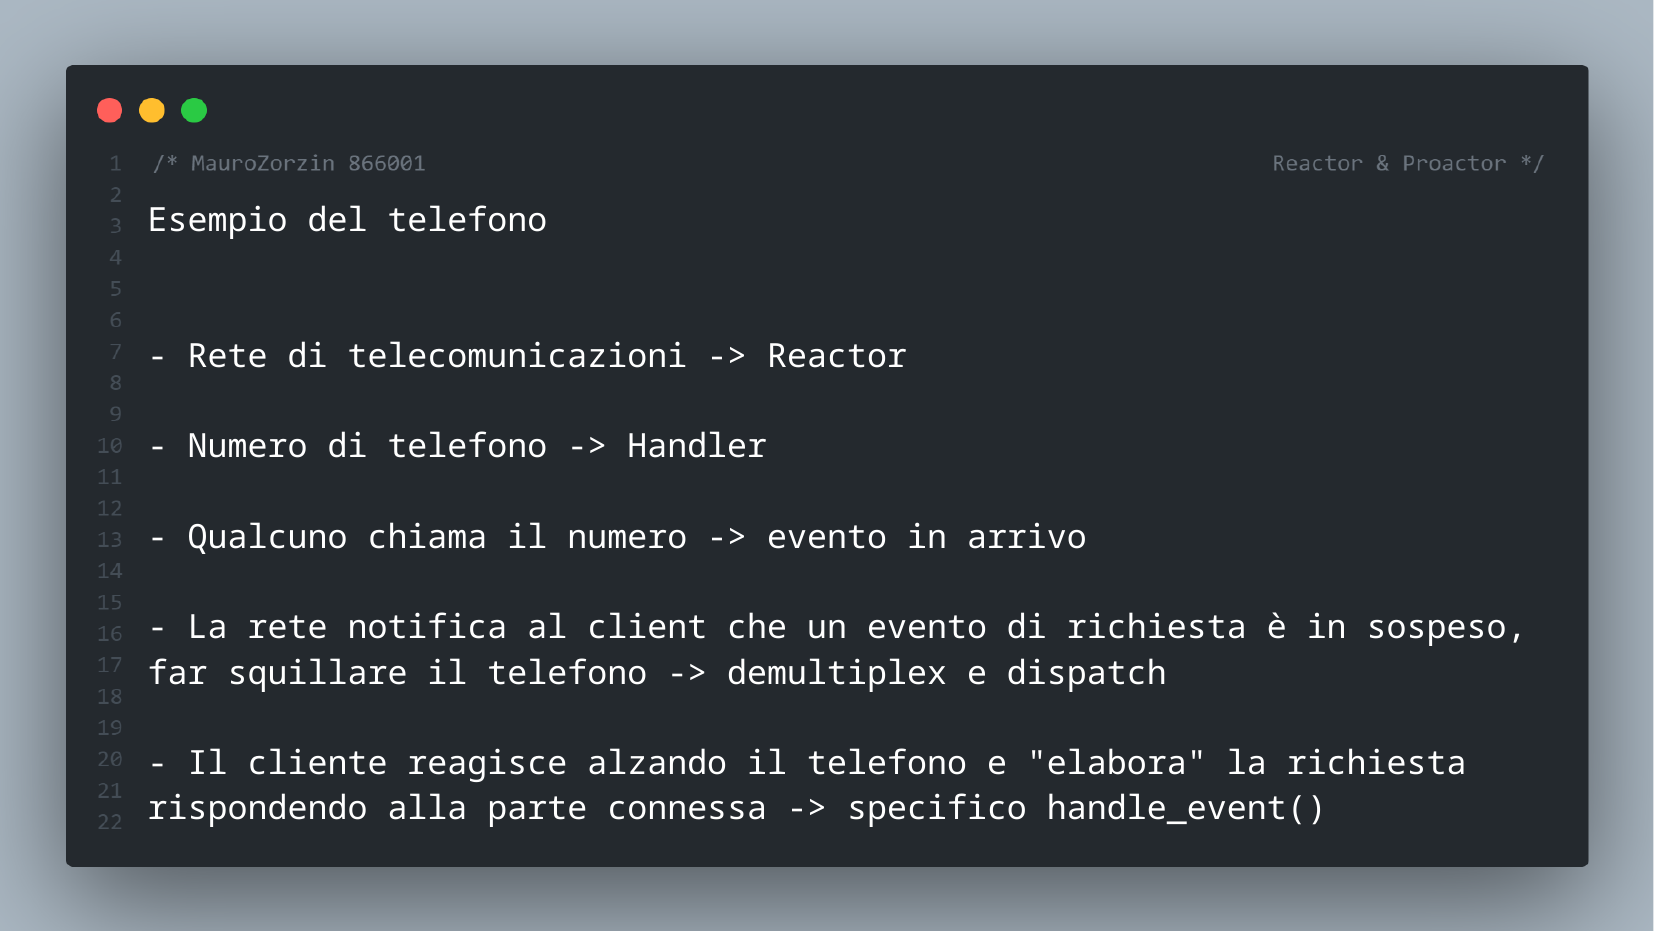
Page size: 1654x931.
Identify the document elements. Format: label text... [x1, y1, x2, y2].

picture [0, 0, 1654, 931]
subtitle Esempio del telefono - Rete di telecomunicazioni -> Reactor - Numero di telefono -> Handler - Qualcuno chiama il numero -> evento in arrivo - La rete notifica al client che un evento di richiesta è in sospeso, far squillare il telefono -> demultiplex e dispatch - Il cliente reagisce alzando il telefono e "elabora" la richiesta rispondendo alla parte connessa -> specifico handle_event() [147, 196, 1536, 853]
